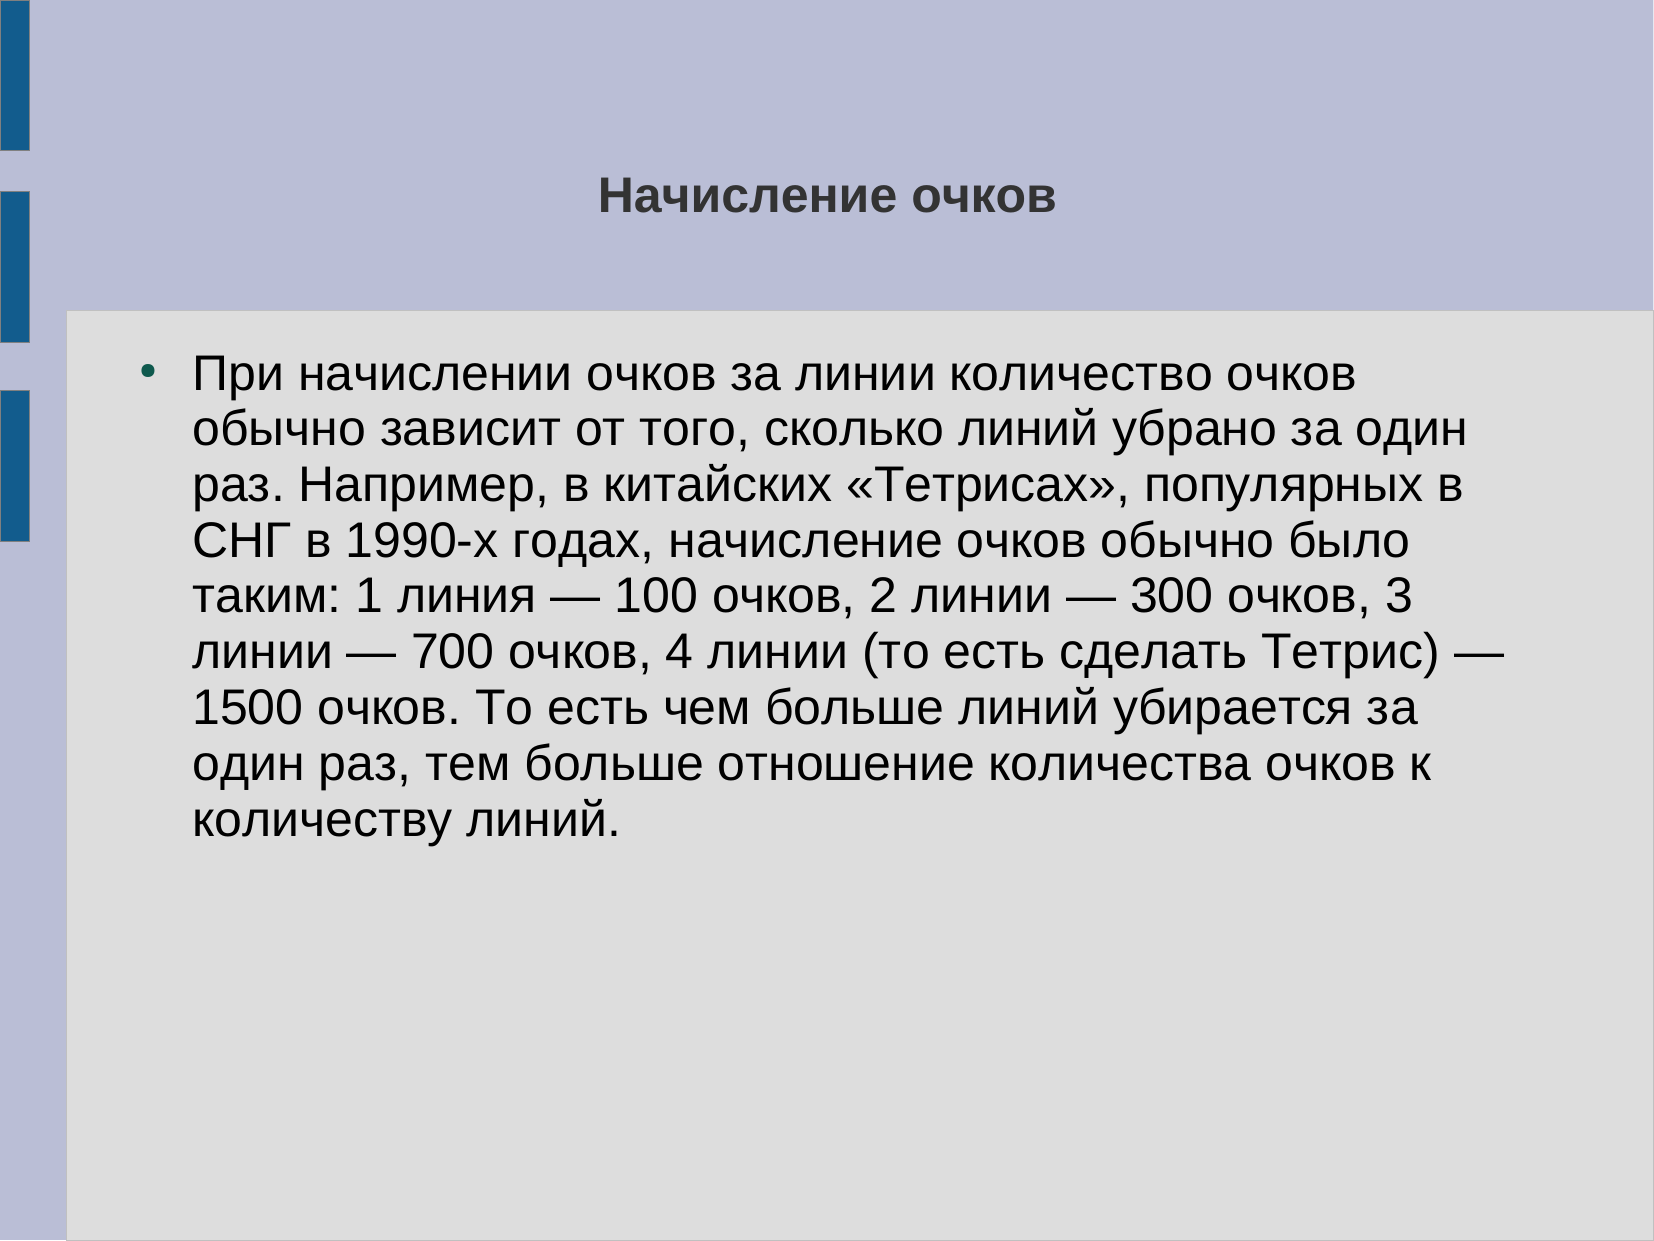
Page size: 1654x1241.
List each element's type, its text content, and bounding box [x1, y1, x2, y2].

list При начислении очков за линии количество очков обычно зависит от того, сколько линий убрано за один раз. Например, в китайских «Тетрисах», популярных в СНГ в 1990-х годах, начисление очков обычно было таким: 1 линия — 100 очков, 2 линии — 300 очков, 3 линии — 700 очков, 4 линии (то есть сделать Тетрис) — 1500 очков. То есть чем больше линий убирается за один раз, тем больше отношение количества очков к количеству линий. [121, 344, 1534, 1127]
title Начисление очков [121, 91, 1534, 299]
